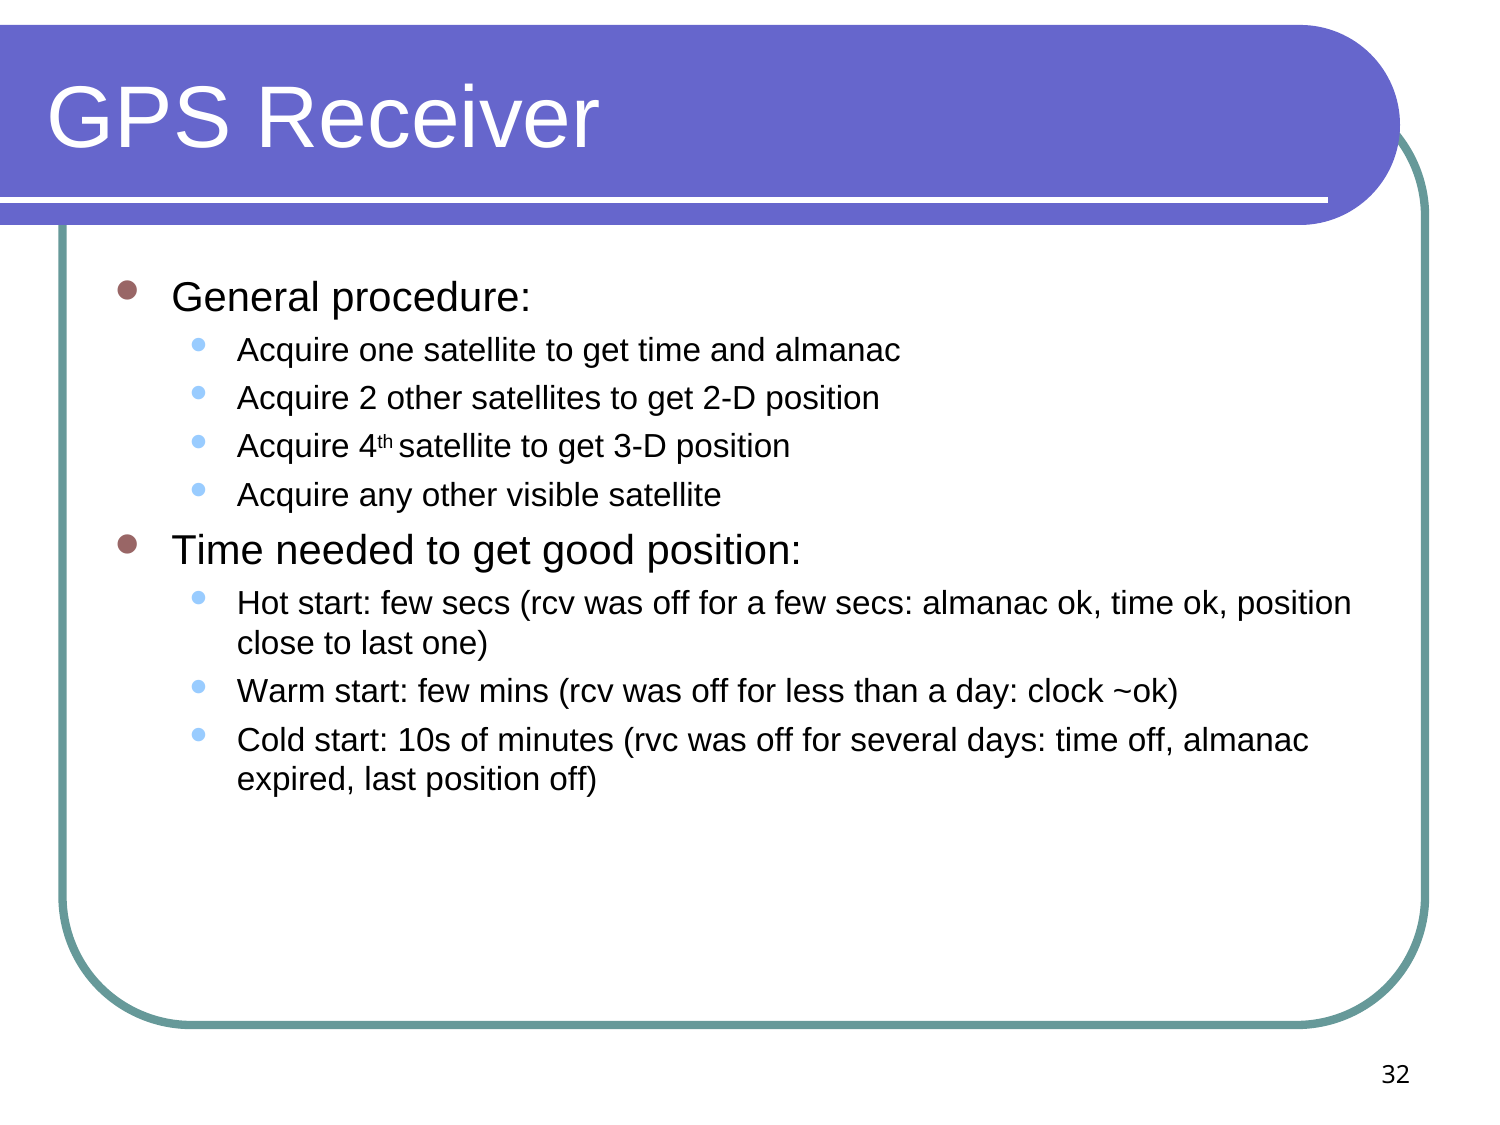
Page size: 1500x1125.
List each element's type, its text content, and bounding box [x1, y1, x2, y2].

list General procedure: Acquire one satellite to get time and almanac Acquire 2 other satellites to get 2-D position Acquire 4th satellite to get 3-D position Acquire any other visible satellite Time needed to get good position: Hot start: few secs (rcv was off for a few secs: almanac ok, time ok, position close to last one) Warm start: few mins (rcv was off for less than a day: clock ~ok) Cold start: 10s of minutes (rvc was off for several days: time off, almanac expired, last position off) [99, 262, 1401, 988]
title GPS Receiver [31, 37, 1347, 188]
text_box <number> [1074, 1025, 1426, 1101]
